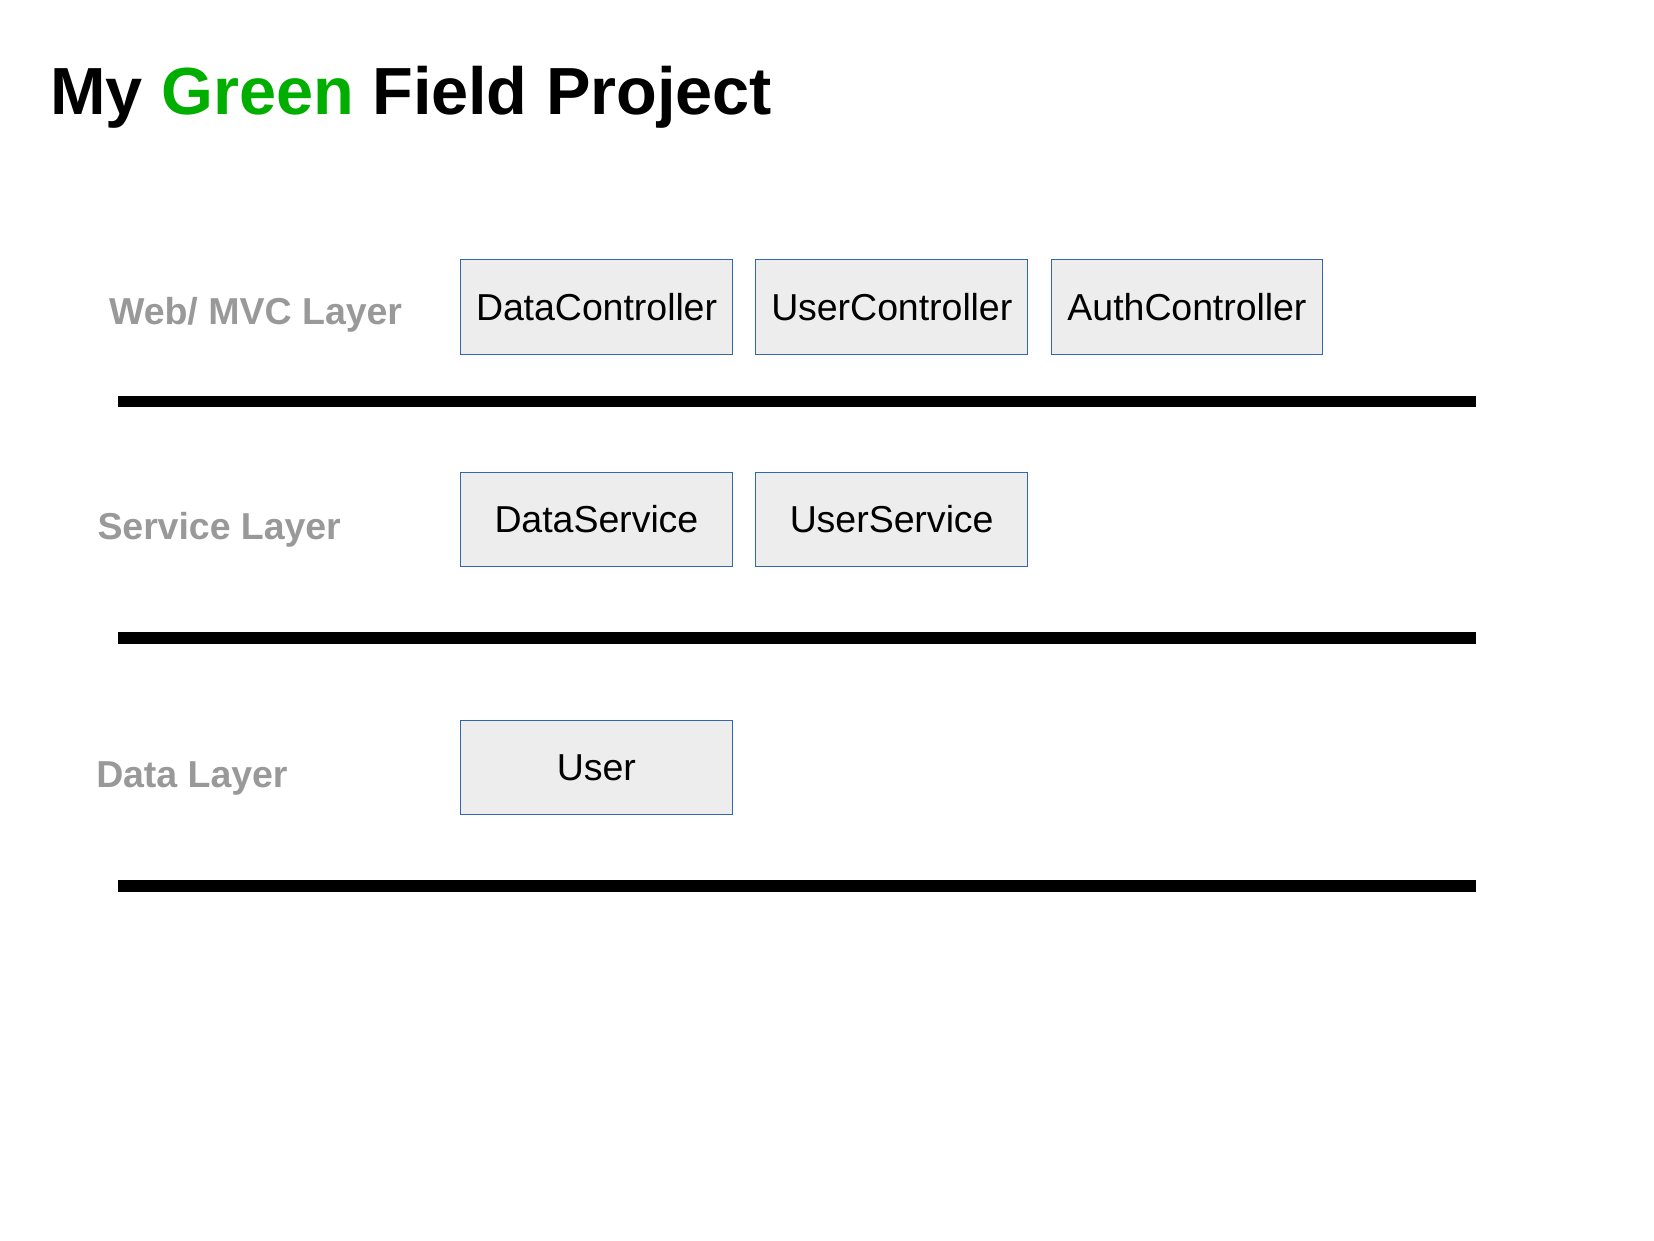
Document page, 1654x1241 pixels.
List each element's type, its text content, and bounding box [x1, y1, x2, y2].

text_box UserController [755, 259, 1028, 355]
text_box DataService [460, 472, 733, 567]
text_box User [460, 720, 733, 815]
text_box DataController [460, 259, 733, 355]
text_box UserService [755, 472, 1028, 567]
text_box Data Layer [81, 746, 303, 804]
text_box Web/ MVC Layer [94, 283, 417, 341]
text_box Service Layer [82, 498, 356, 556]
text_box AuthController [1051, 259, 1323, 355]
text_box My Green Field Project [35, 47, 789, 137]
